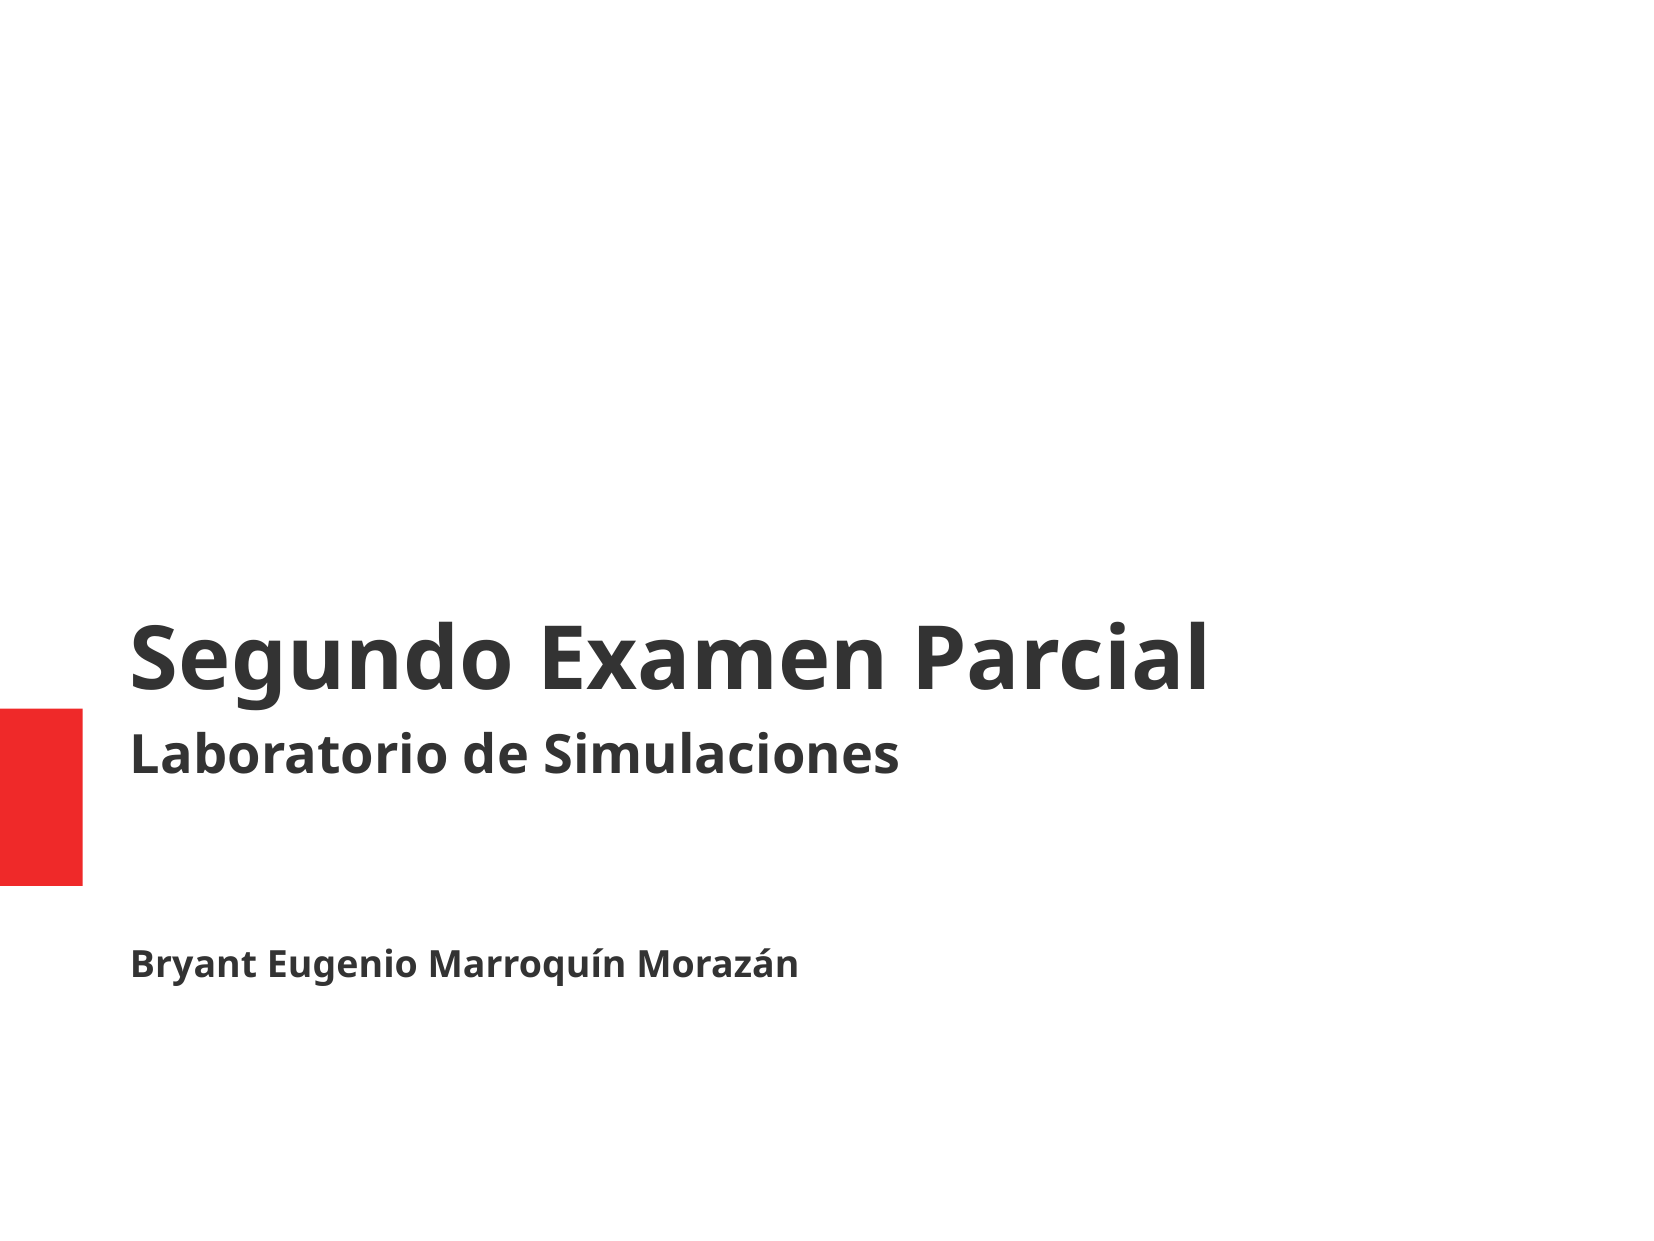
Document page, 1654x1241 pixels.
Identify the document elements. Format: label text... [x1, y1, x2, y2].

title Segundo Examen Parcial Laboratorio de Simulaciones Bryant Eugenio Marroquín Morazán [129, 622, 1536, 961]
